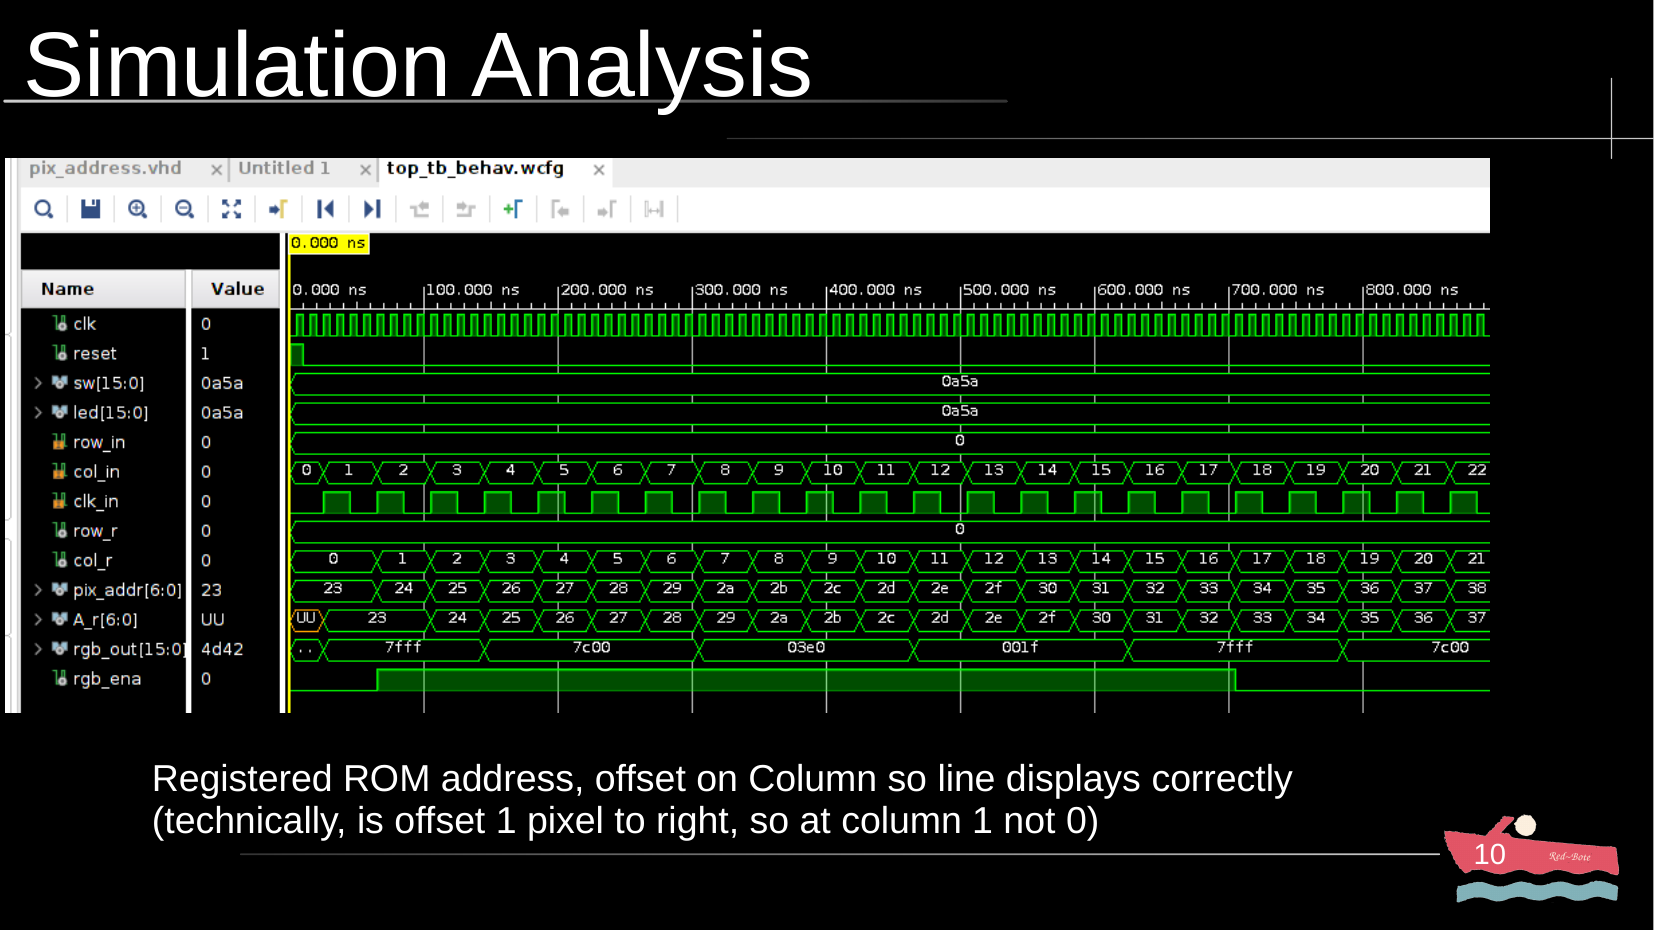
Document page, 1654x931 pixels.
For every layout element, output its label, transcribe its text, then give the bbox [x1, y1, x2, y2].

picture [1440, 807, 1625, 908]
title Simulation Analysis [23, 11, 1589, 119]
text_box Registered ROM address, offset on Column so line displays correctly (technically, is offset 1 pixel to right, so at column 1 not 0) [137, 750, 1319, 849]
picture [5, 158, 1490, 713]
